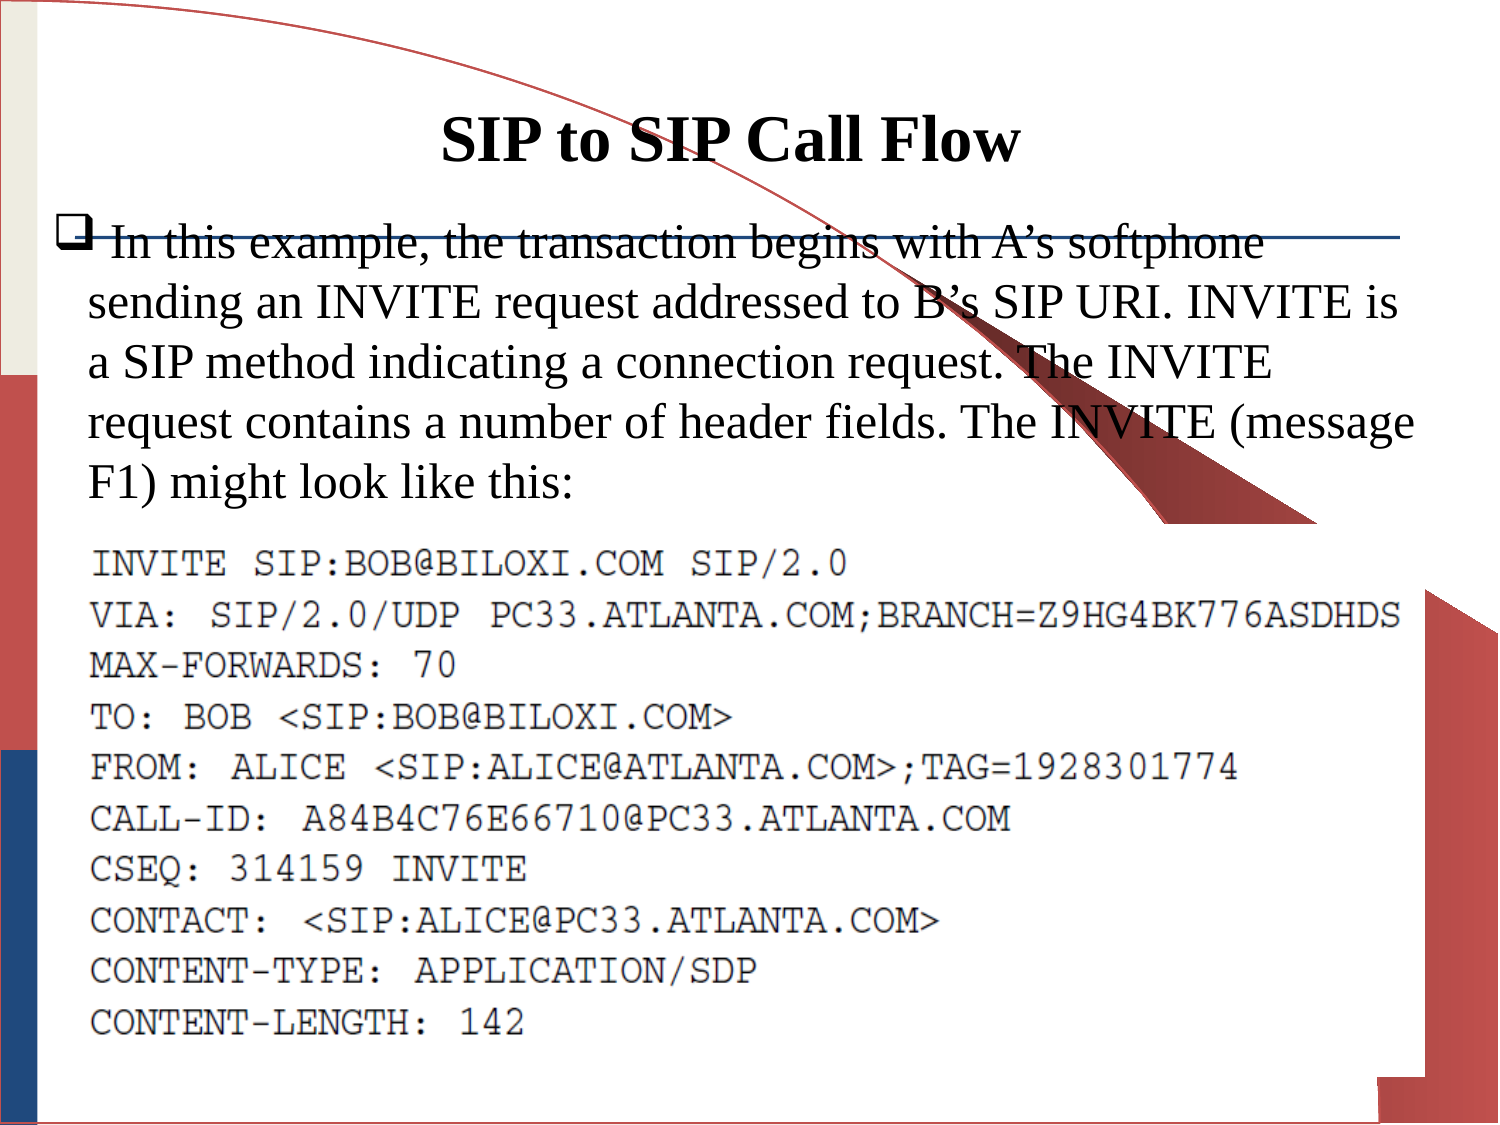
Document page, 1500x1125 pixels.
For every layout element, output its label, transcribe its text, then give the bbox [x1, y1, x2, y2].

text_box In this example, the transaction begins with A’s softphone sending an INVITE request addressed to B’s SIP URI. INVITE is a SIP method indicating a connection request. The INVITE request contains a number of header fields. The INVITE (message F1) might look like this: [37, 201, 1438, 516]
text_box SIP to SIP Call Flow [62, 87, 1400, 183]
picture [75, 524, 1425, 1077]
